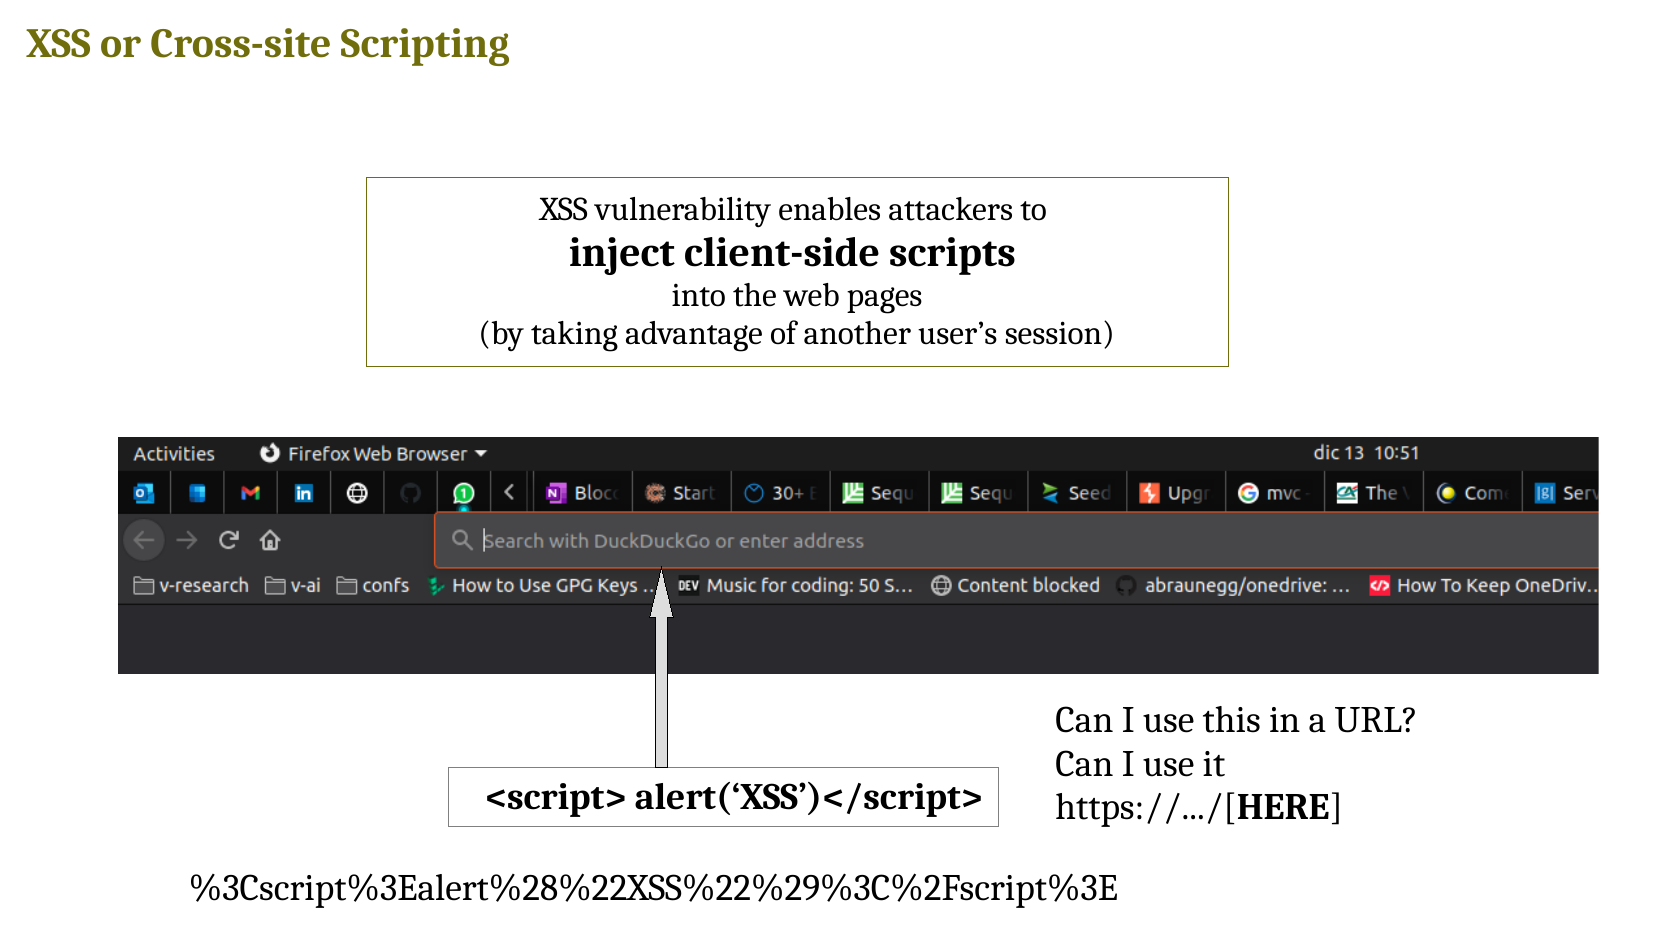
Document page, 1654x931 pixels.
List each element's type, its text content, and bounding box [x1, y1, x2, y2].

picture [118, 437, 1599, 674]
text_box Can I use this in a URL? Can I use it https://.../[HERE] [1040, 691, 1441, 839]
text_box <script> alert(‘XSS’)</script> [448, 767, 999, 827]
text_box %3Cscript%3Ealert%28%22XSS%22%29%3C%2Fscript%3E [174, 859, 1264, 931]
text_box XSS or Cross-site Scripting [11, 12, 1193, 77]
text_box [649, 566, 674, 768]
text_box XSS vulnerability enables attackers to inject client-side scripts into the web pages (by taking advantage of another user’s session) [366, 177, 1229, 367]
